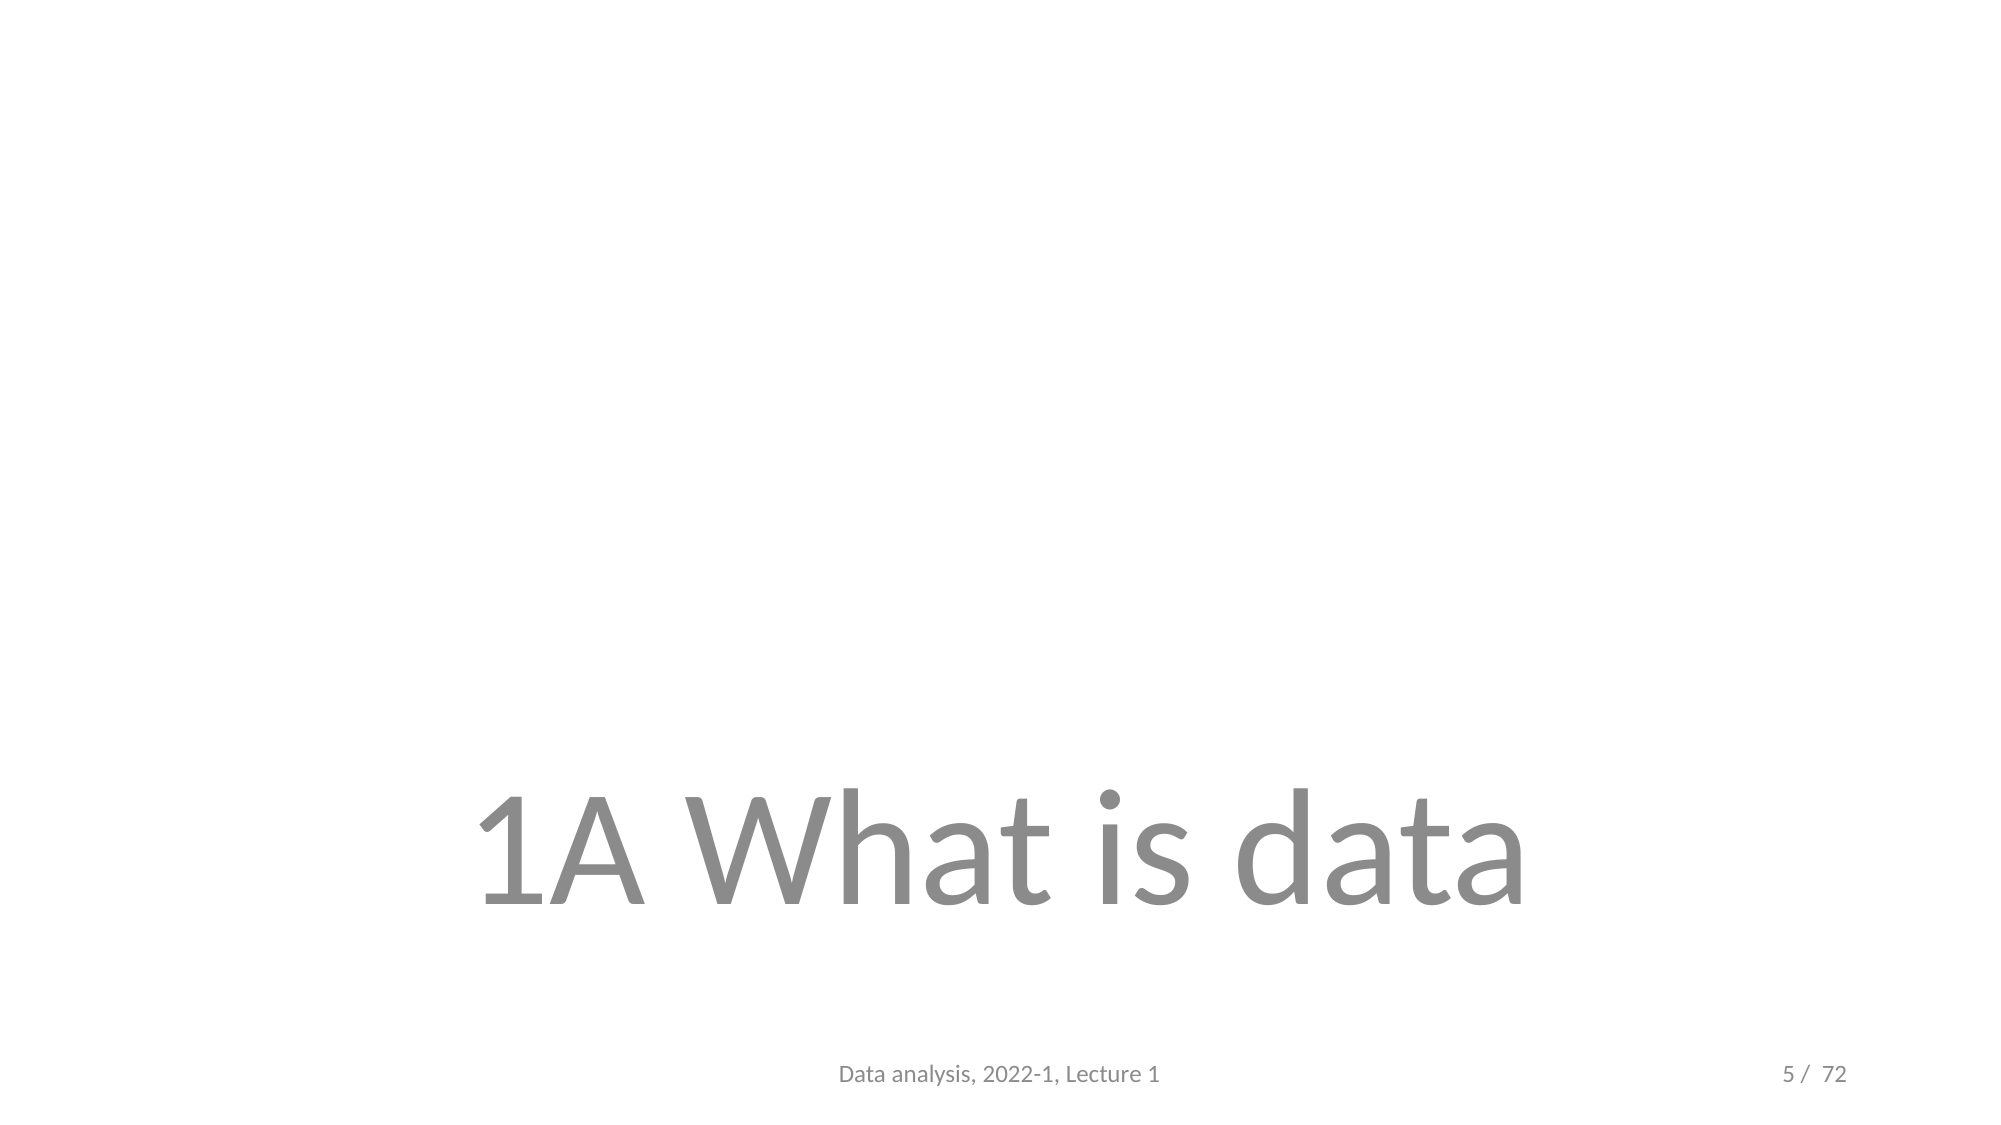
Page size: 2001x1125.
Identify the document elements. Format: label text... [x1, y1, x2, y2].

slide_number <number> / 72 [1412, 1042, 1863, 1103]
footer Data analysis, 2022-1, Lecture 1 [662, 1042, 1338, 1103]
list 1A What is data [136, 752, 1862, 999]
